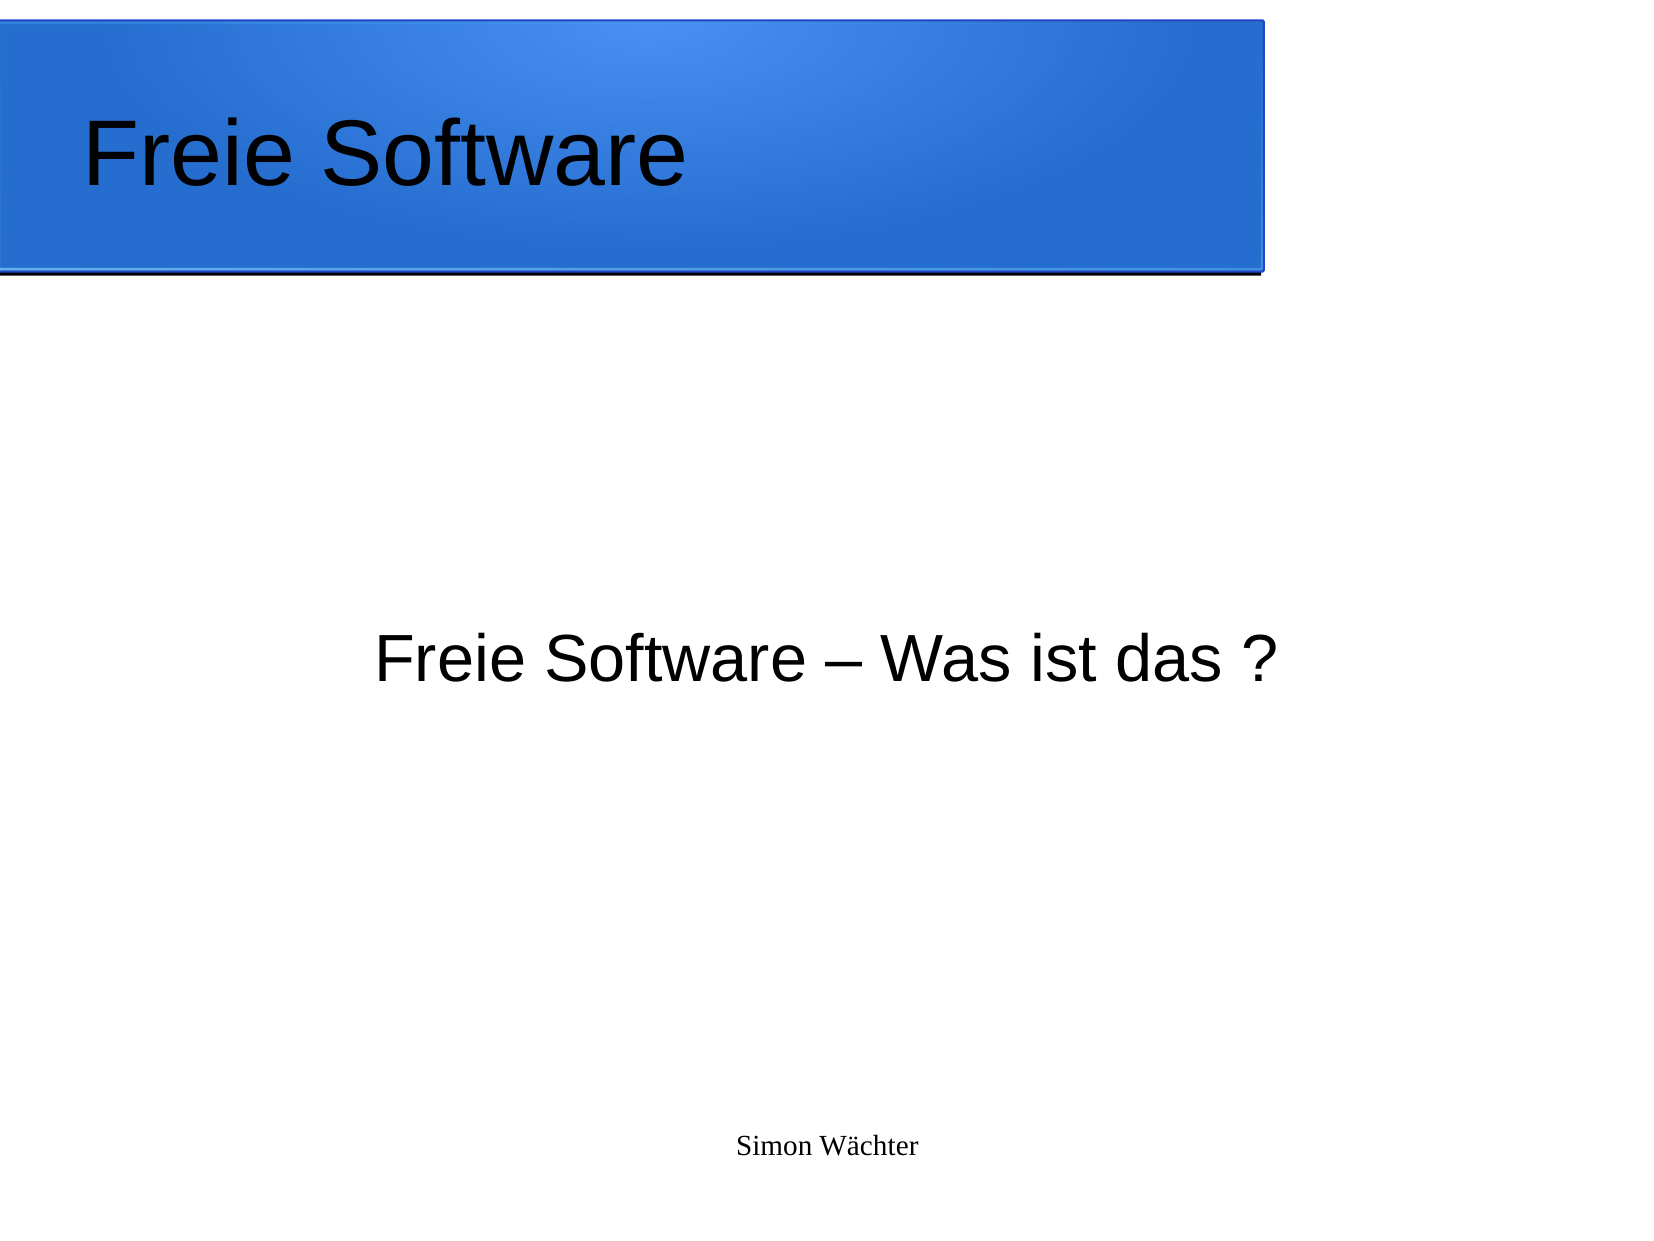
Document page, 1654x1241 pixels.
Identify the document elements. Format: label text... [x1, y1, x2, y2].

title Freie Software [82, 49, 1571, 257]
subtitle Freie Software – Was ist das ? [82, 299, 1571, 1019]
